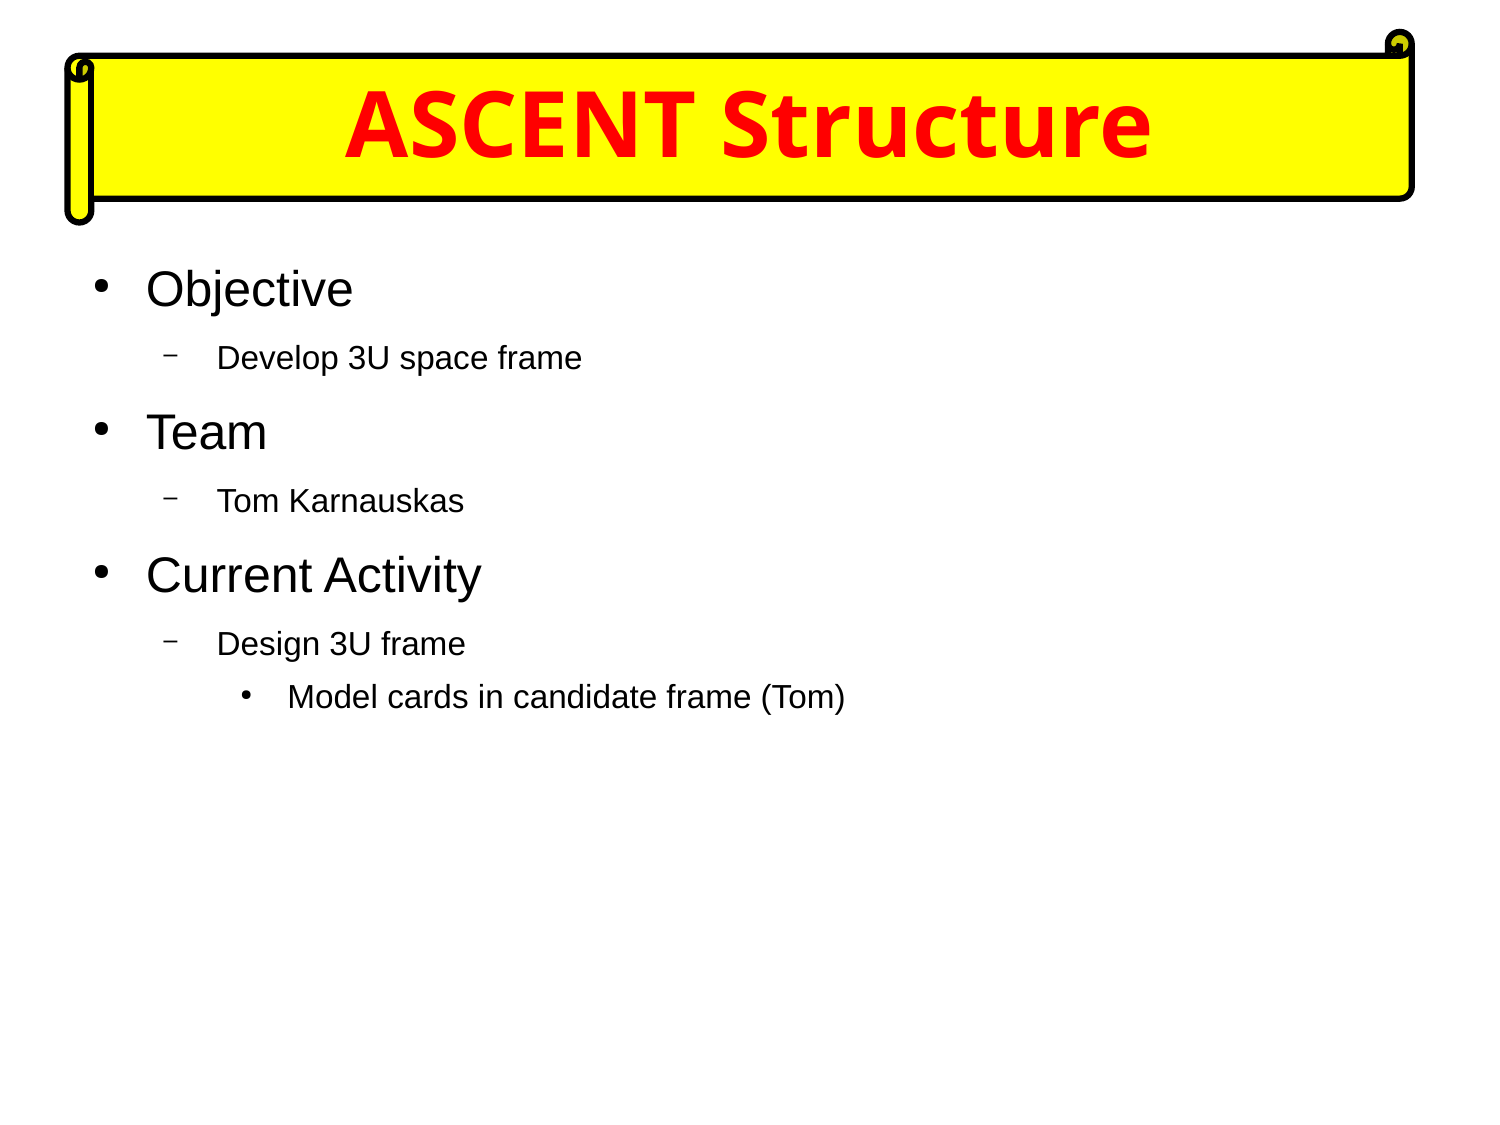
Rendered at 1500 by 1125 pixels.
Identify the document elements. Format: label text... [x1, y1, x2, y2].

list Objective Develop 3U space frame Team Tom Karnauskas Current Activity Design 3U frame Model cards in candidate frame (Tom) [75, 263, 1425, 916]
text_box [72, 31, 1412, 58]
text_box [67, 184, 1412, 223]
text_box ASCENT Structure [0, 58, 1500, 184]
